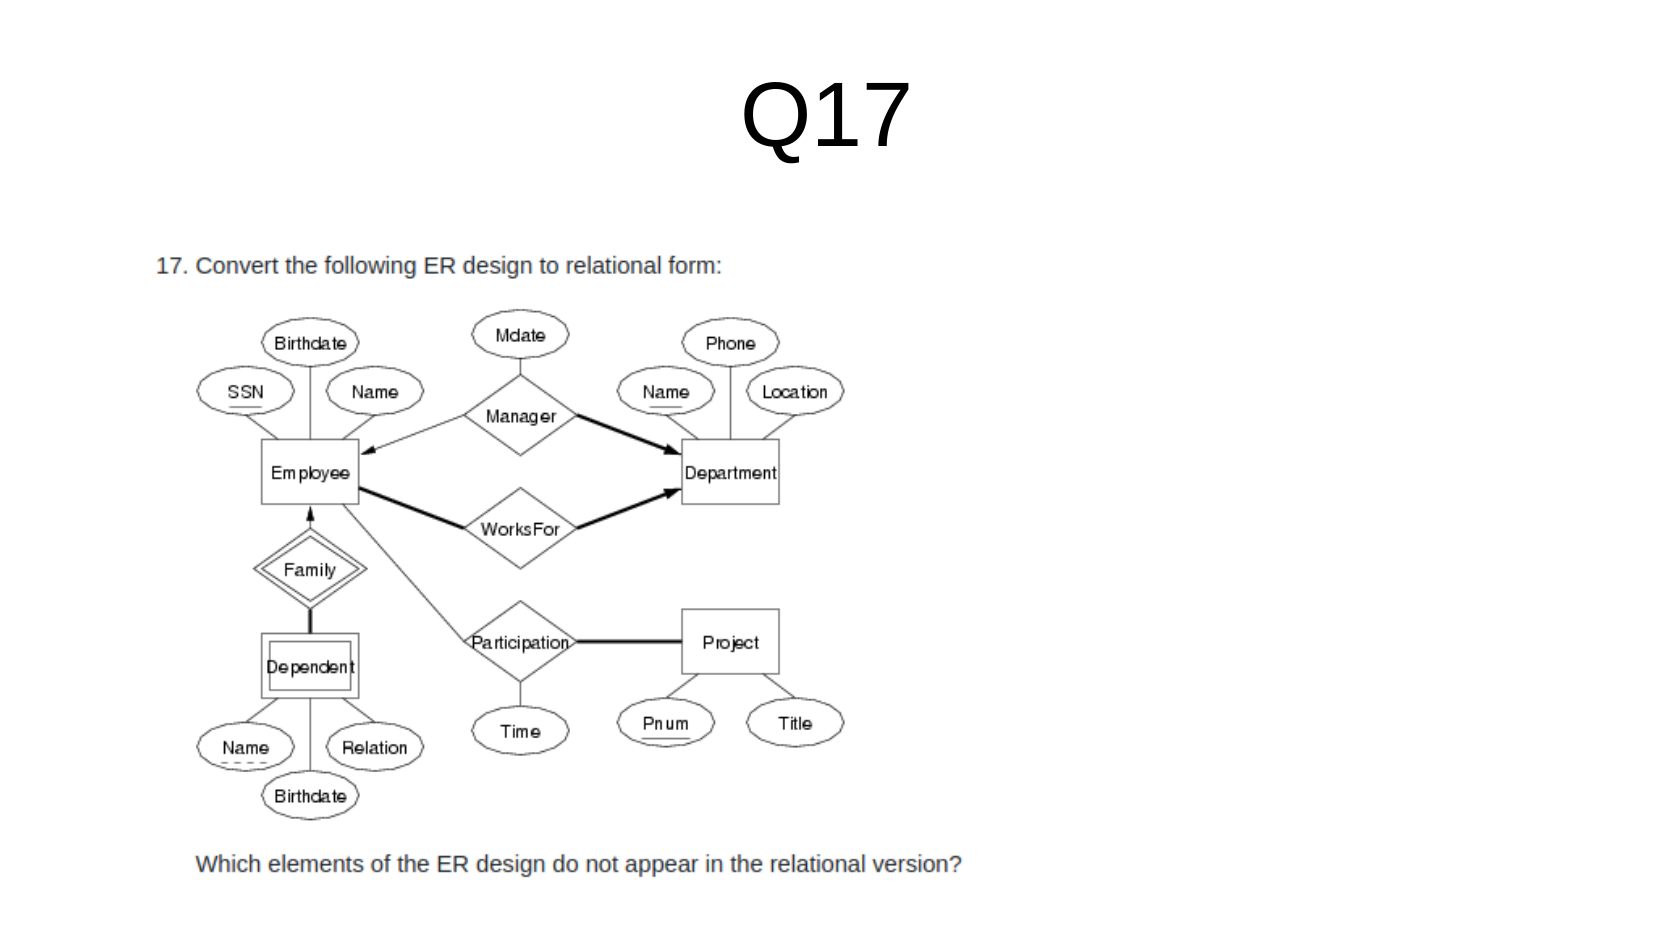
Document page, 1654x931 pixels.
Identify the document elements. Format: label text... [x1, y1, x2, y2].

picture [140, 206, 1430, 916]
title Q17 [82, 37, 1571, 193]
